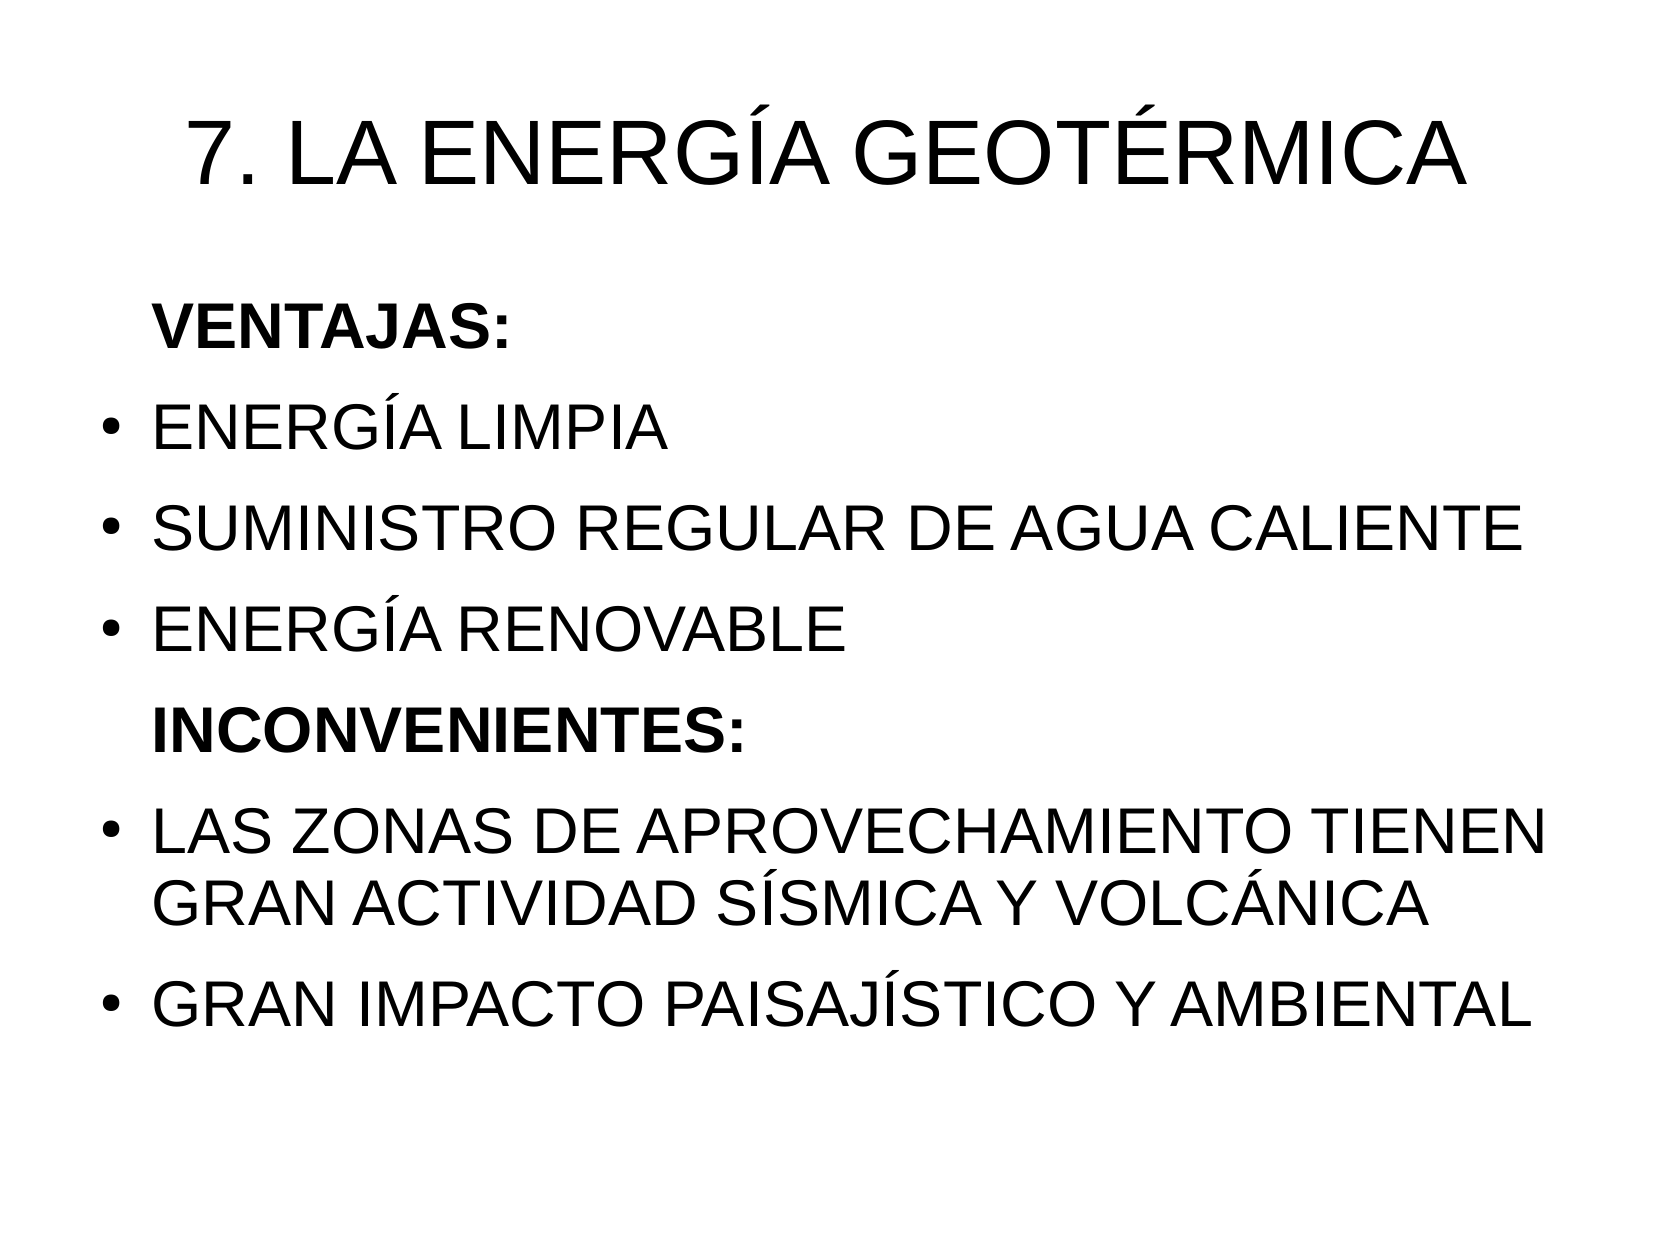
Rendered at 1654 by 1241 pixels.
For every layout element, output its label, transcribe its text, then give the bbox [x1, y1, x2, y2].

title 7. LA ENERGÍA GEOTÉRMICA [82, 49, 1571, 257]
list VENTAJAS: ENERGÍA LIMPIA SUMINISTRO REGULAR DE AGUA CALIENTE ENERGÍA RENOVABLE INCONVENIENTES: LAS ZONAS DE APROVECHAMIENTO TIENEN GRAN ACTIVIDAD SÍSMICA Y VOLCÁNICA GRAN IMPACTO PAISAJÍSTICO Y AMBIENTAL [82, 290, 1571, 1109]
